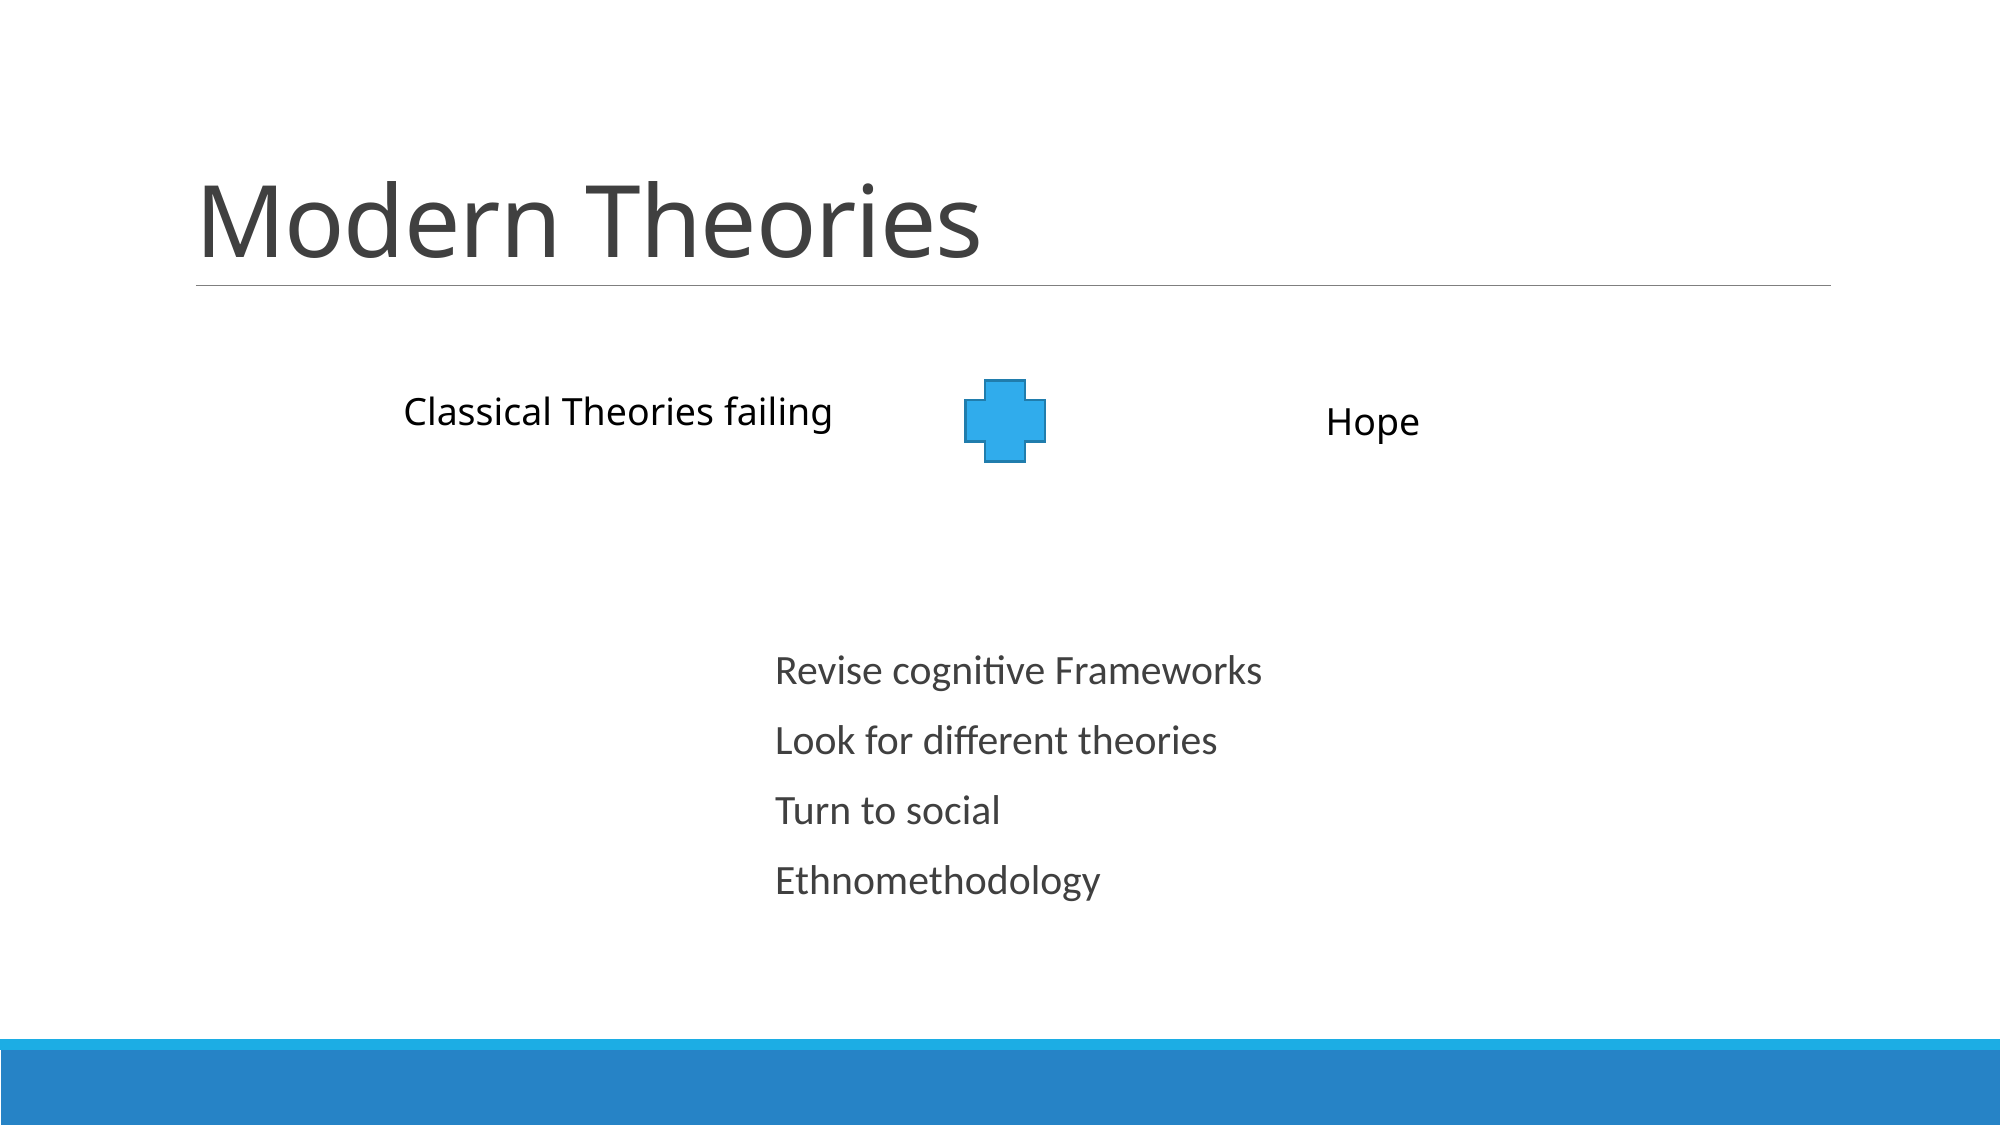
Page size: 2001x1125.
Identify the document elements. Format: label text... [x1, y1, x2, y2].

text_box [965, 380, 1045, 462]
title Modern Theories [180, 47, 1831, 286]
text_box Classical Theories failing [388, 380, 954, 441]
list Revise cognitive Frameworks Look for different theories Turn to social Ethnomethodology [760, 640, 1330, 969]
text_box Hope [1310, 390, 1593, 452]
